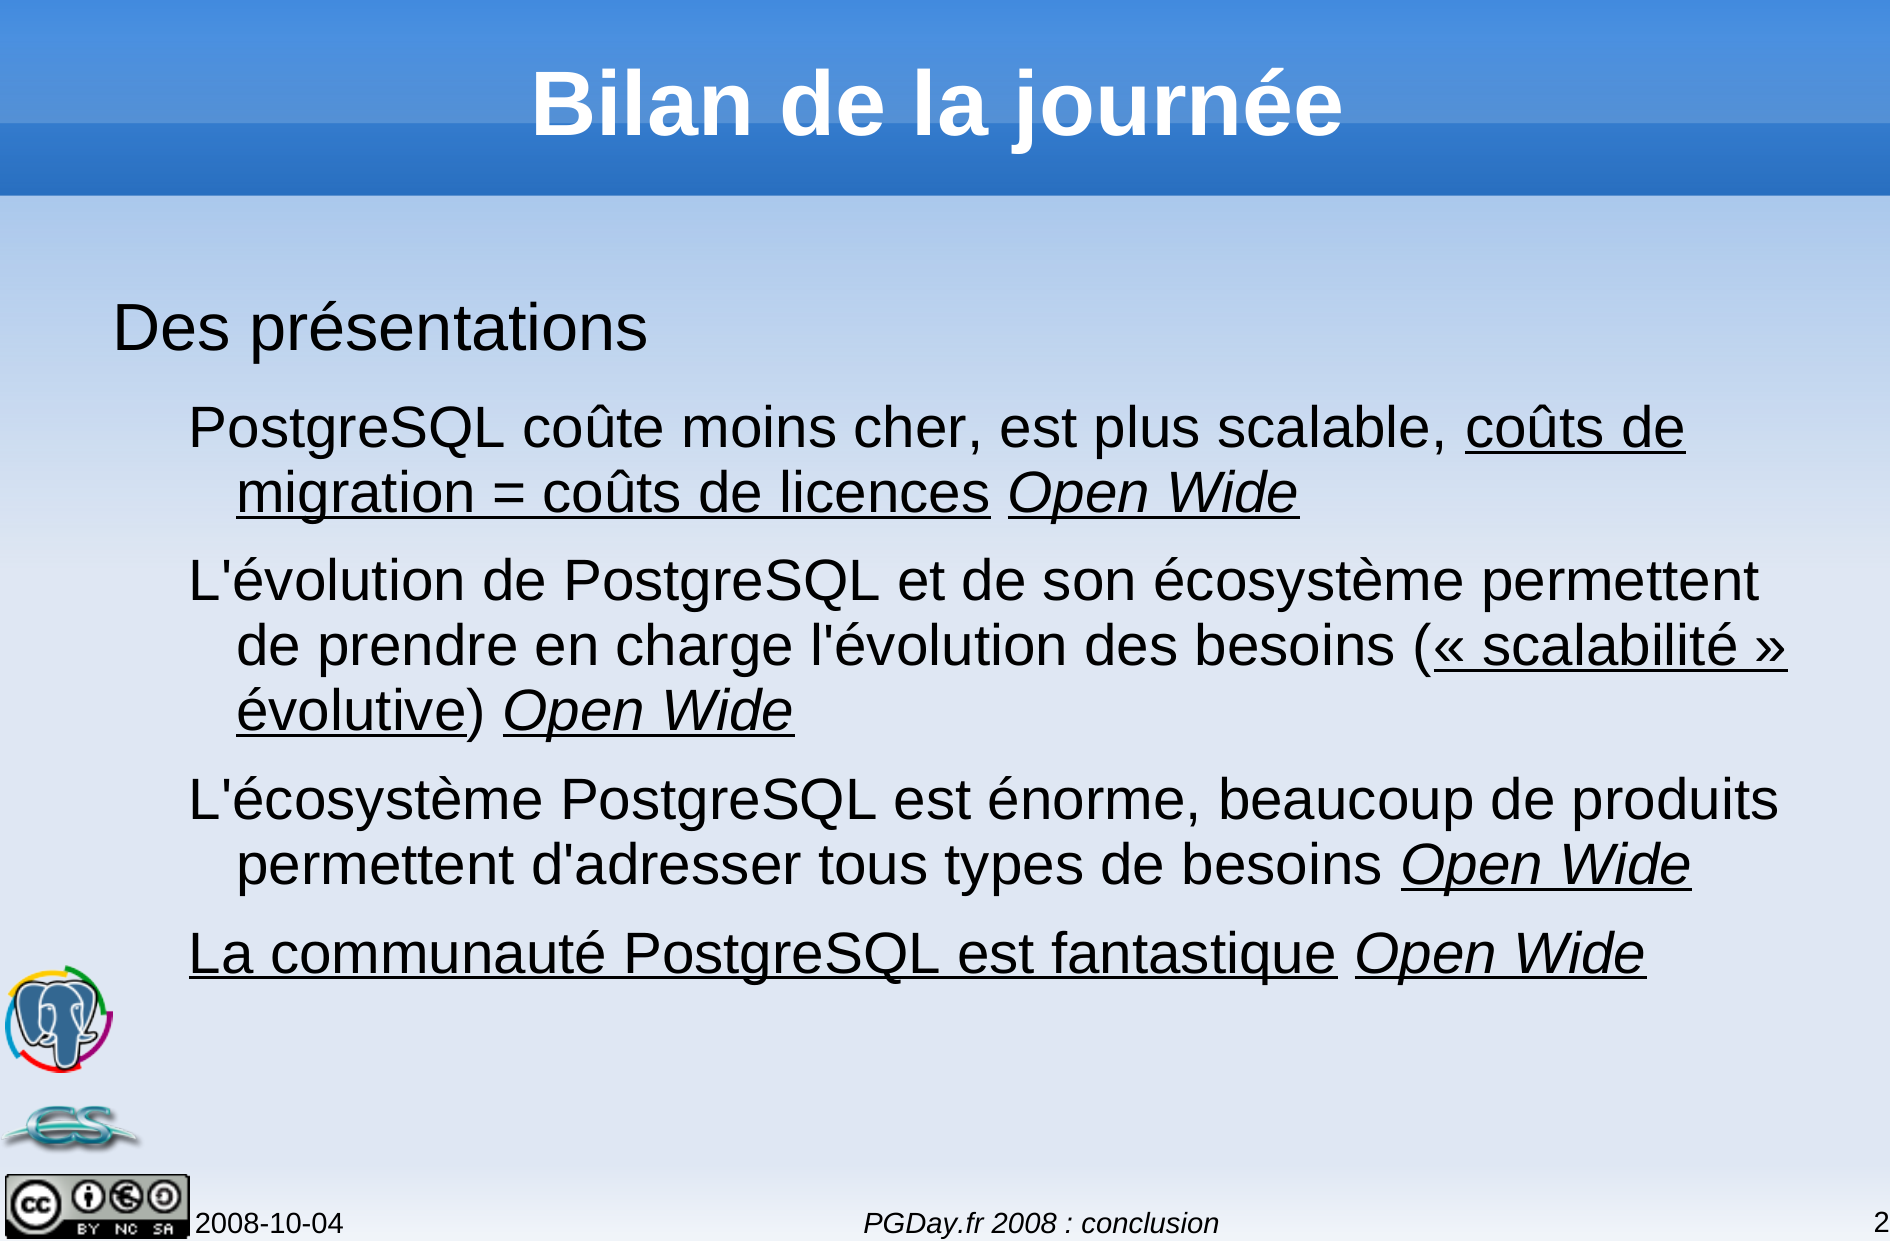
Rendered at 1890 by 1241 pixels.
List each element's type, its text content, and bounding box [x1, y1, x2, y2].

picture [0, 0, 1890, 1241]
title Bilan de la journée [87, 0, 1789, 208]
list Des présentations PostgreSQL coûte moins cher, est plus scalable, coûts de migration = coûts de licences Open Wide L'évolution de PostgreSQL et de son écosystème permettent de prendre en charge l'évolution des besoins (« scalabilité » évolutive) Open Wide L'écosystème PostgreSQL est énorme, beaucoup de produits permettent d'adresser tous types de besoins Open Wide La communauté PostgreSQL est fantastique Open Wide [94, 290, 1796, 1109]
